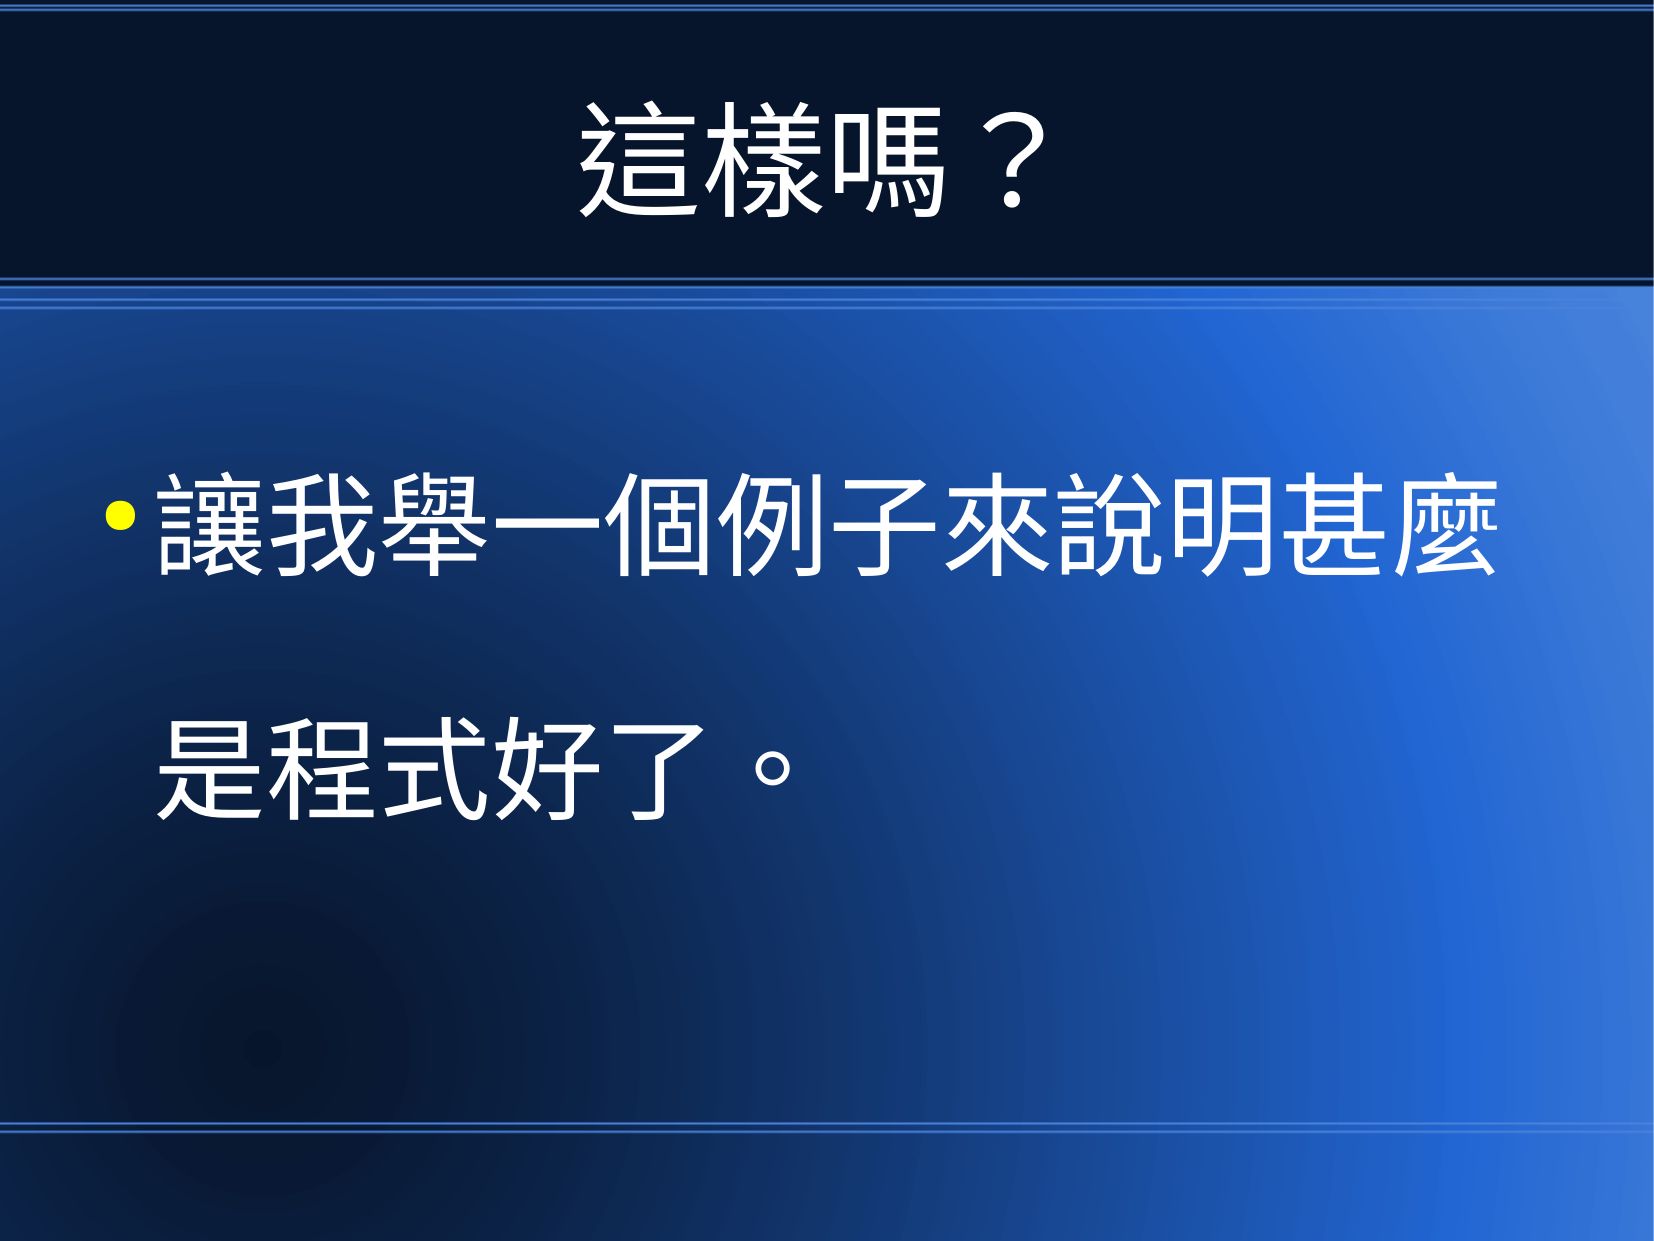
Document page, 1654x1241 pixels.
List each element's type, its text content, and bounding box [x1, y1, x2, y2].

list 讓我舉一個例子來說明甚麼是程式好了。 [82, 355, 1571, 1241]
picture [0, 0, 1654, 1241]
title 這樣嗎？ [82, 49, 1571, 257]
